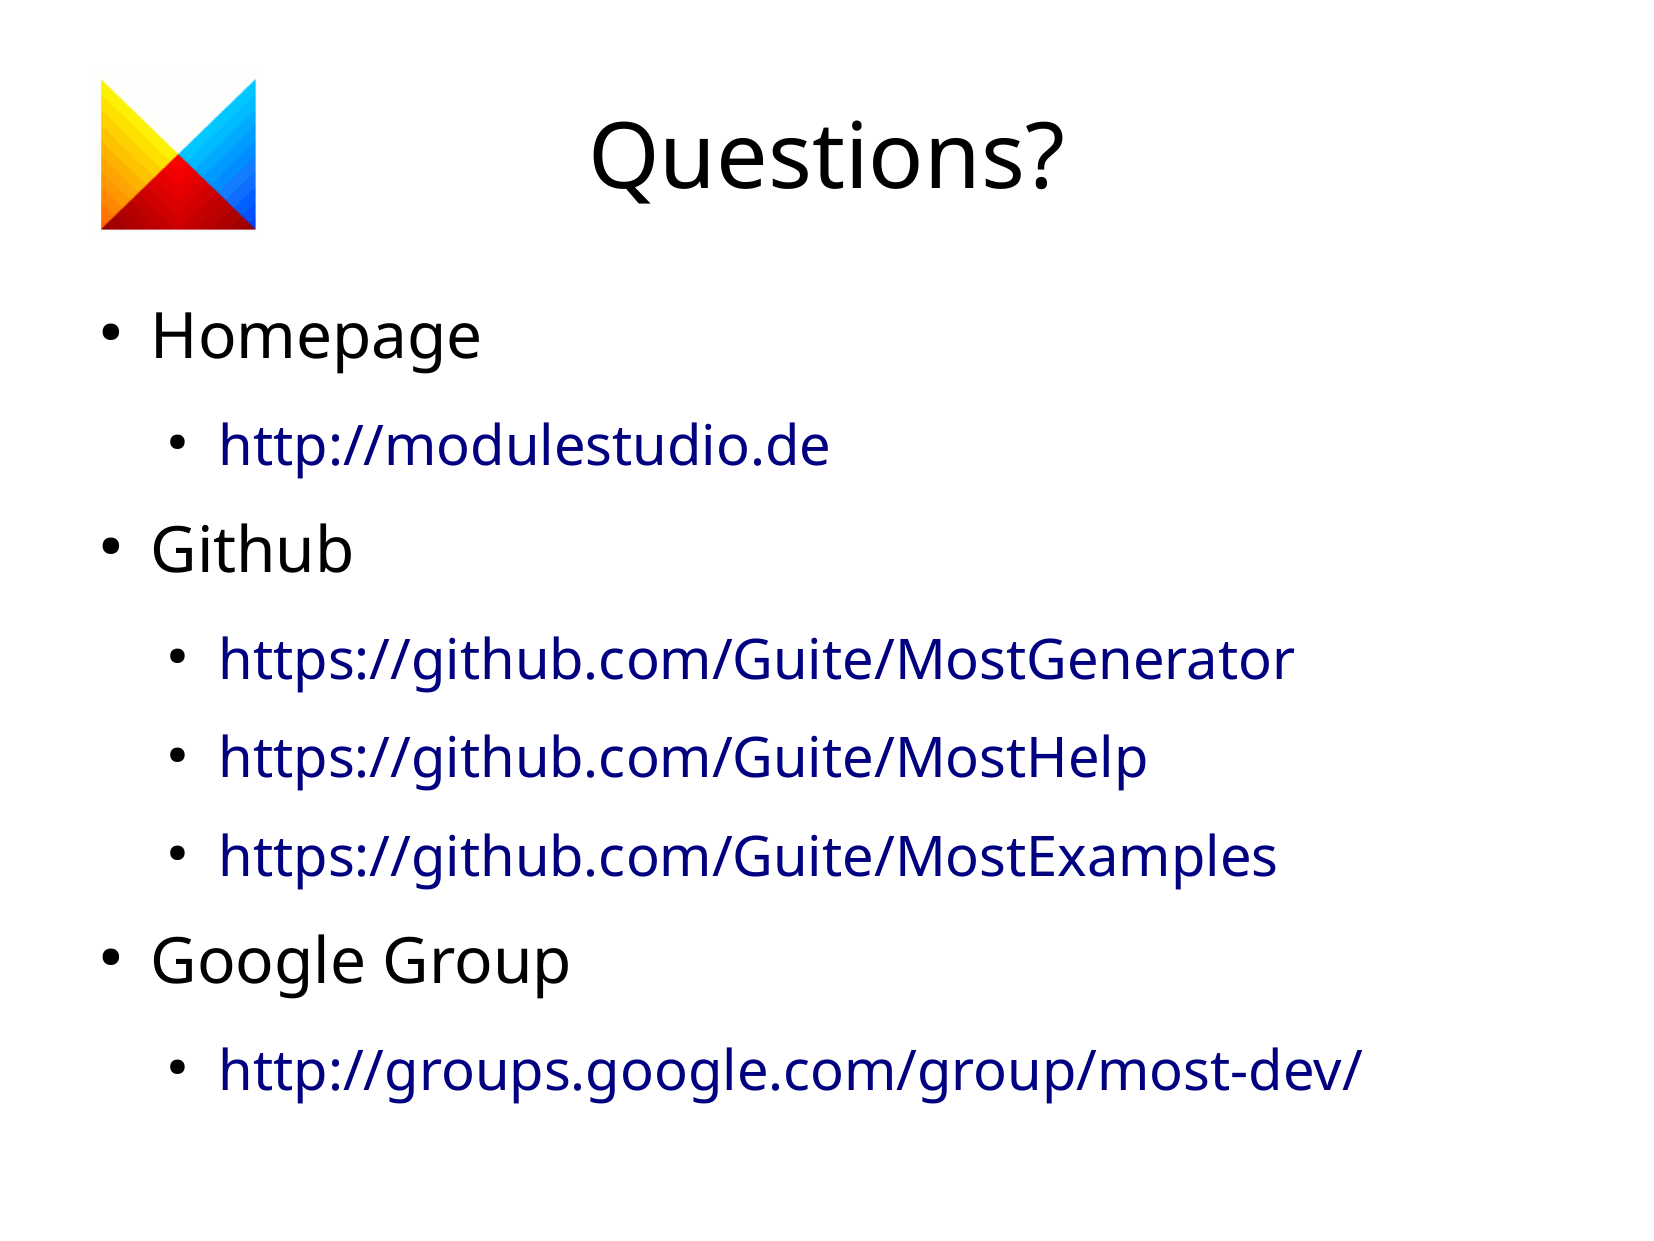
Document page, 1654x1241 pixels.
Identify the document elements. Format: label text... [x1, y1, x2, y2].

list Homepage http://modulestudio.de Github https://github.com/Guite/MostGenerator https://github.com/Guite/MostHelp https://github.com/Guite/MostExamples Google Group http://groups.google.com/group/most-dev/ [82, 290, 1571, 1109]
title Questions? [82, 49, 1571, 257]
